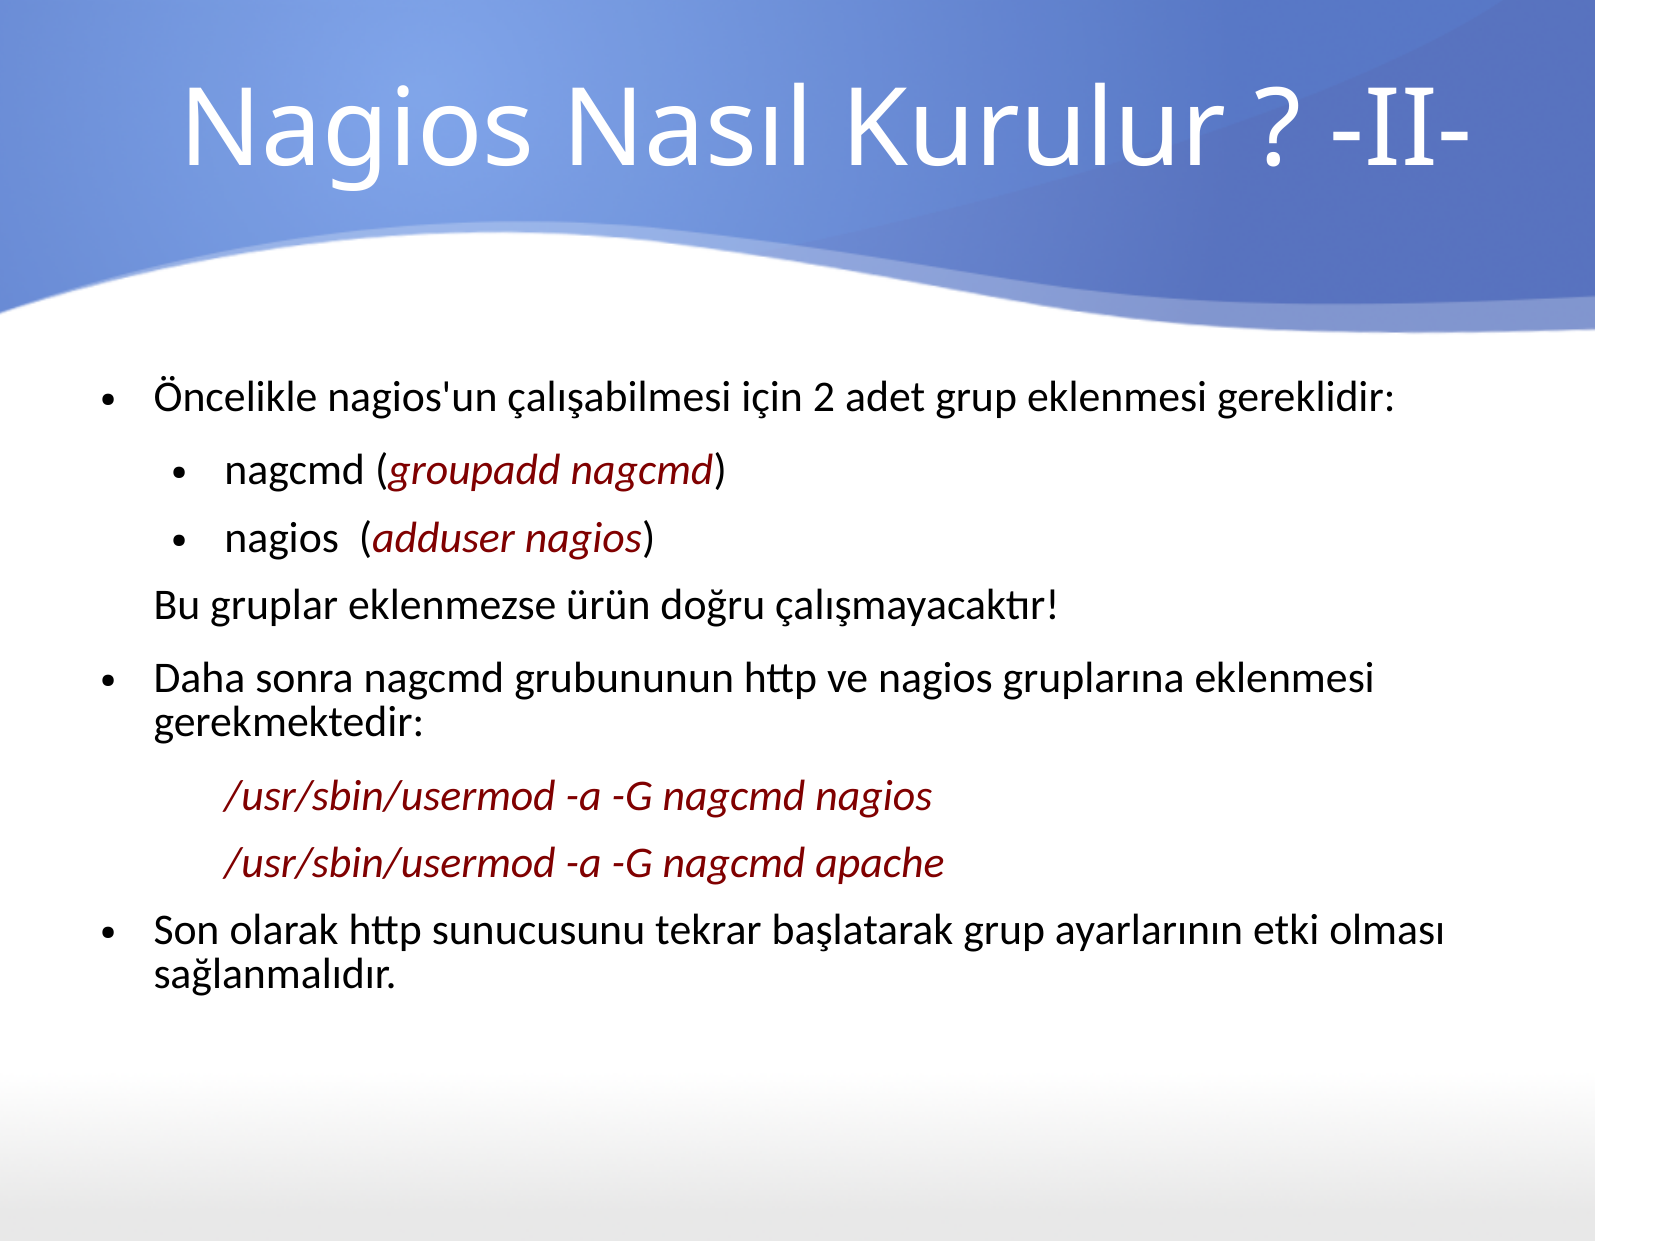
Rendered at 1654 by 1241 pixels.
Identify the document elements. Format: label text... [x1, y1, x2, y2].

title Nagios Nasıl Kurulur ? -II- [82, 19, 1571, 228]
list Öncelikle nagios'un çalışabilmesi için 2 adet grup eklenmesi gereklidir: nagcmd (groupadd nagcmd) nagios (adduser nagios) Bu gruplar eklenmezse ürün doğru çalışmayacaktır! Daha sonra nagcmd grubununun http ve nagios gruplarına eklenmesi gerekmektedir: /usr/sbin/usermod -a -G nagcmd nagios /usr/sbin/usermod -a -G nagcmd apache Son olarak http sunucusunu tekrar başlatarak grup ayarlarının etki olması sağlanmalıdır. [82, 378, 1571, 1093]
picture [0, 0, 1595, 1241]
